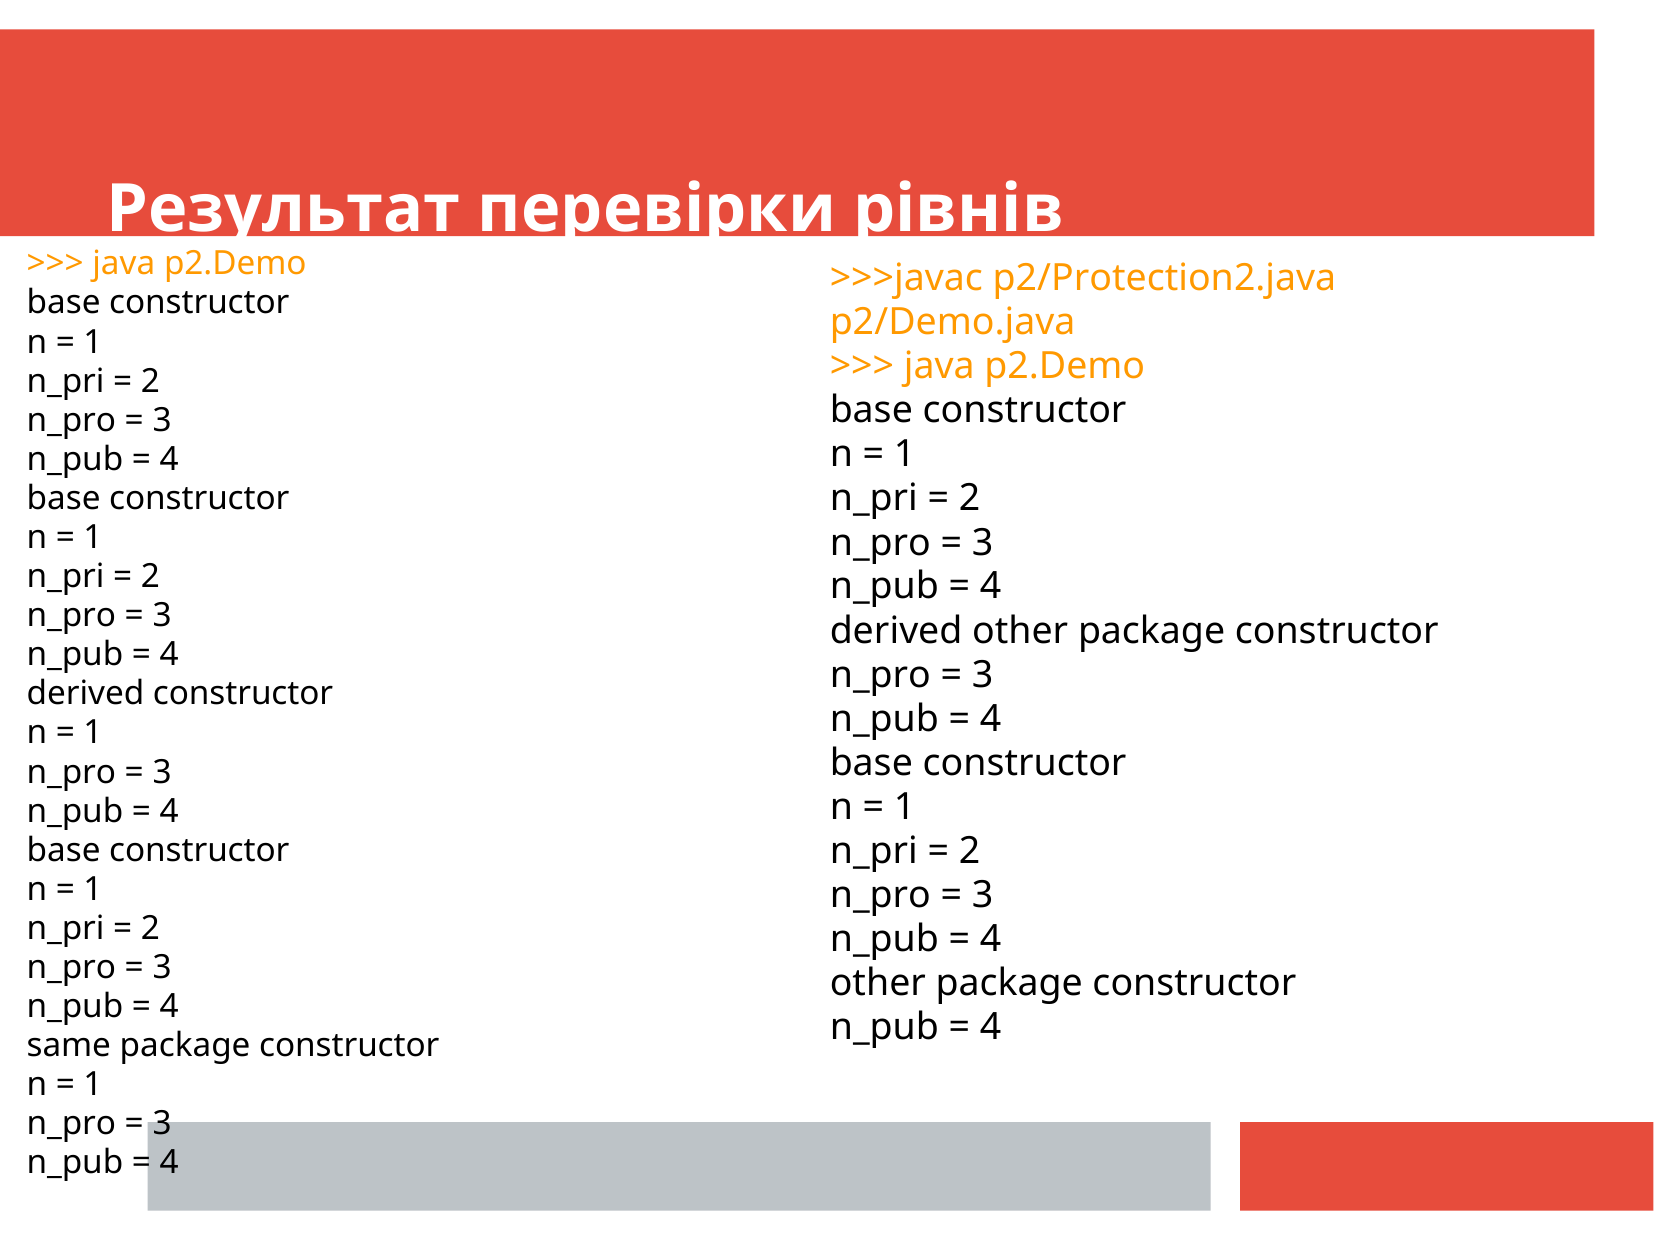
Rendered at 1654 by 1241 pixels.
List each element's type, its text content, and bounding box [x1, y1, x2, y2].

text_box Результат перевірки рівнів [106, 100, 1311, 248]
text_box >>>javac p2/Protection2.java p2/Demo.java >>> java p2.Demo base constructor n = 1 n_pri = 2 n_pro = 3 n_pub = 4 derived other package constructor n_pro = 3 n_pub = 4 base constructor n = 1 n_pri = 2 n_pro = 3 n_pub = 4 other package constructor n_pub = 4 [814, 248, 1595, 1057]
text_box >>> java p2.Demo base constructor n = 1 n_pri = 2 n_pro = 3 n_pub = 4 base constructor n = 1 n_pri = 2 n_pro = 3 n_pub = 4 derived constructor n = 1 n_pro = 3 n_pub = 4 base constructor n = 1 n_pri = 2 n_pro = 3 n_pub = 4 same package constructor n = 1 n_pro = 3 n_pub = 4 [11, 236, 827, 1241]
